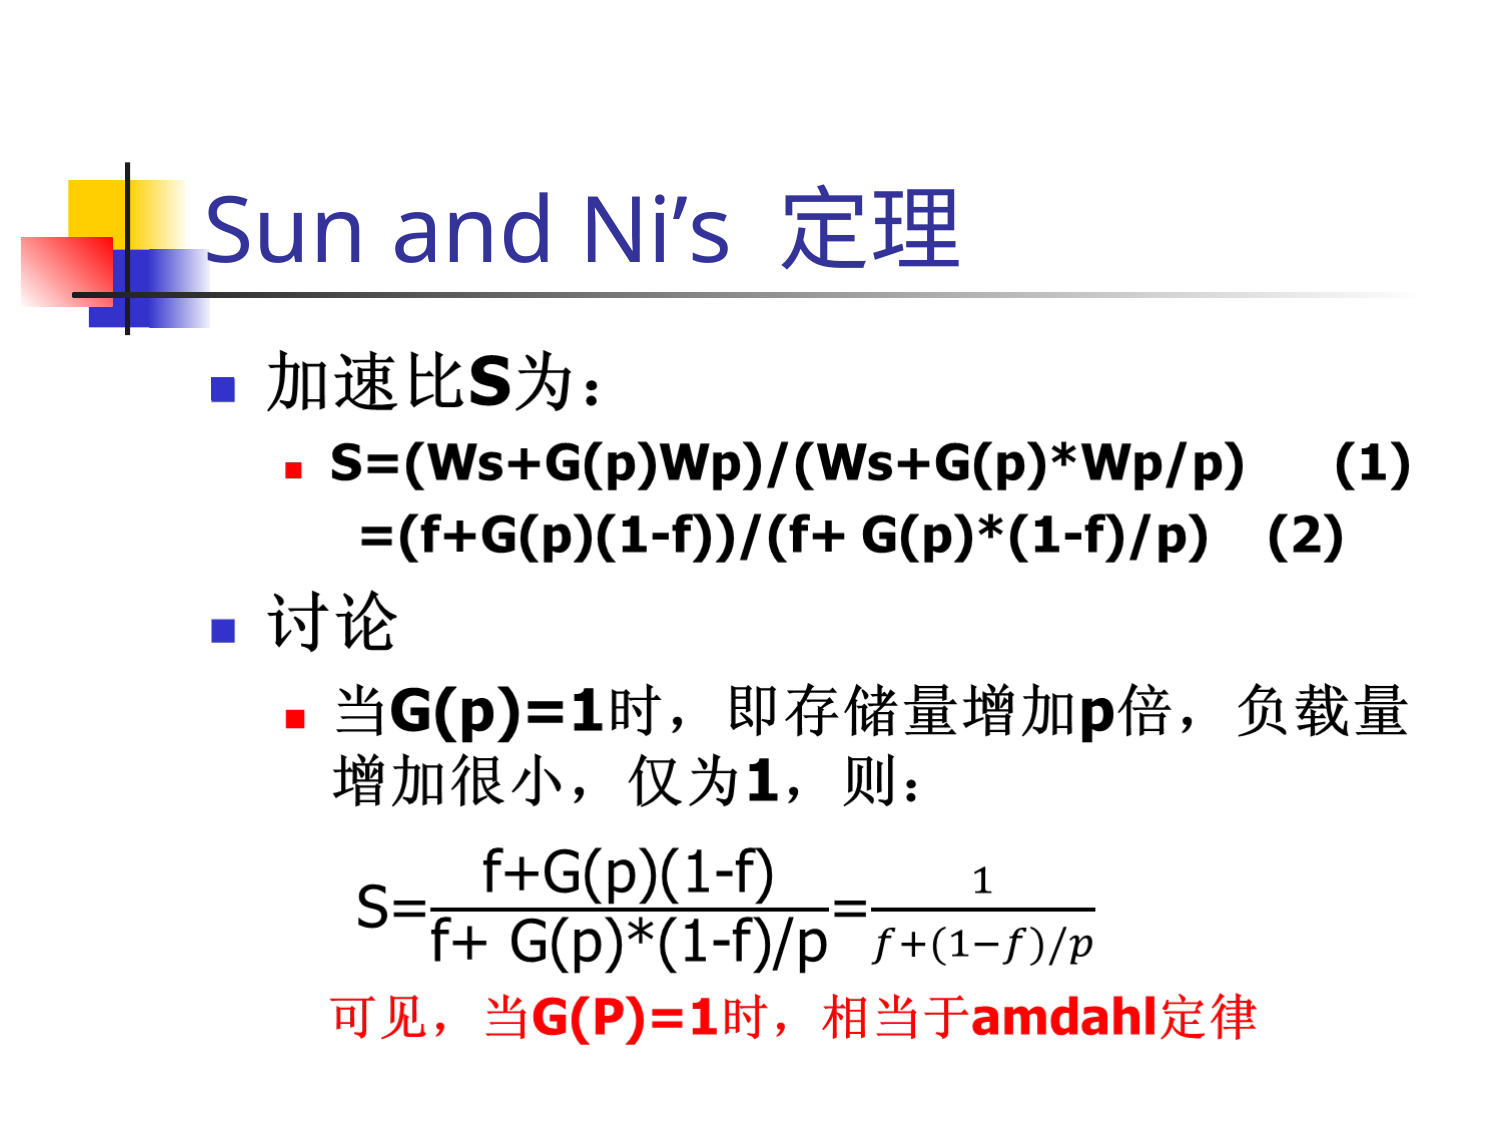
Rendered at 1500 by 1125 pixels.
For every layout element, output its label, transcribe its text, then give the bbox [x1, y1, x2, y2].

picture [185, 329, 1471, 1072]
title Sun and Ni’s 定理 [188, 101, 1468, 289]
